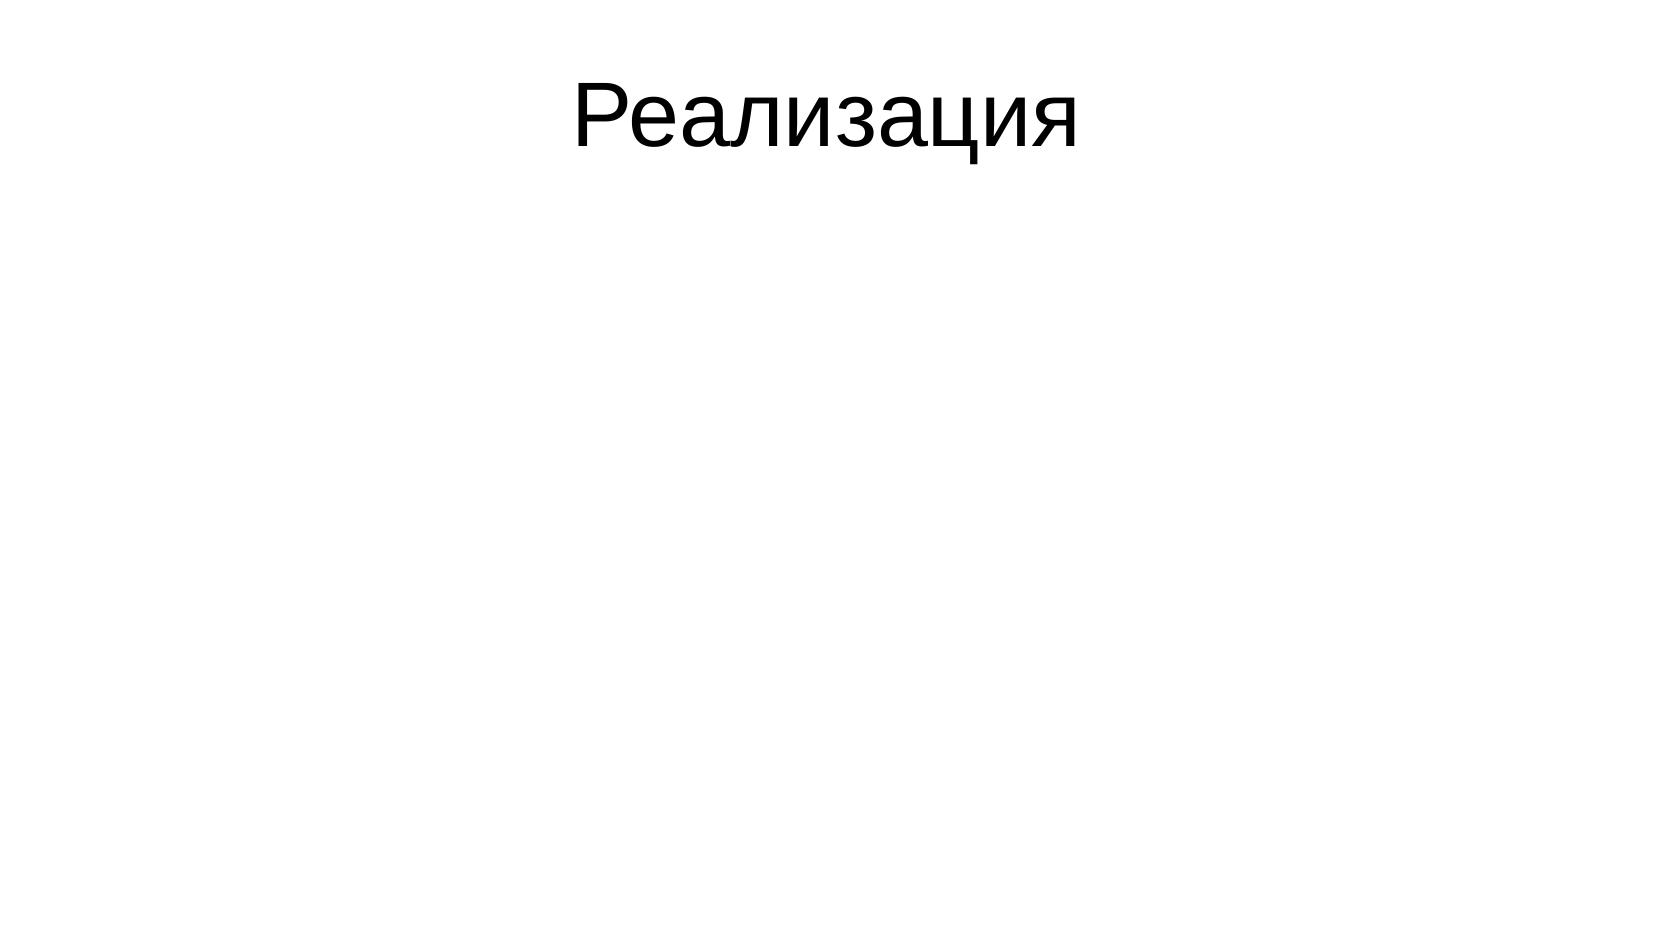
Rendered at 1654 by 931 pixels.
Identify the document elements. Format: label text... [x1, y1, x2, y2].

title Реализация [82, 37, 1571, 193]
